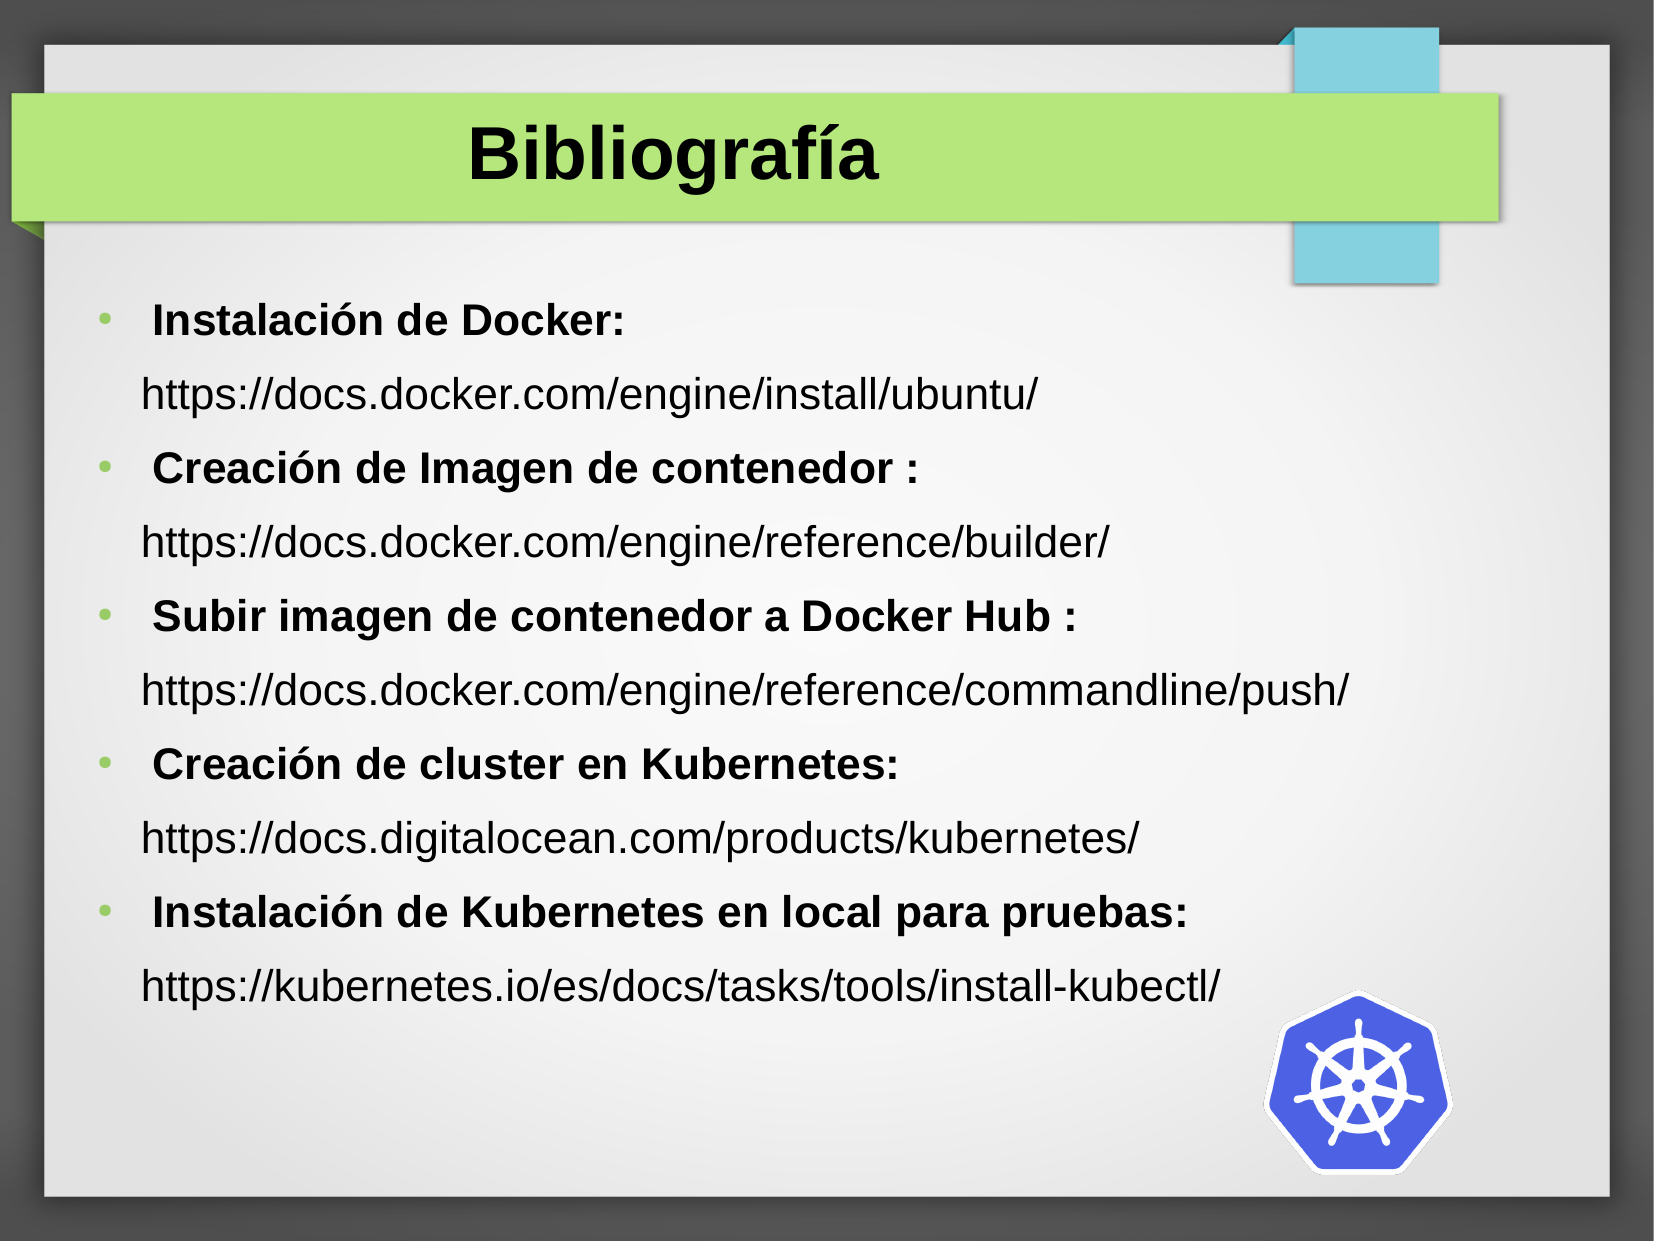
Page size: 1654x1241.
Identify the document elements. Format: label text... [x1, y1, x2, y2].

list Instalación de Docker: https://docs.docker.com/engine/install/ubuntu/ Creación de Imagen de contenedor : https://docs.docker.com/engine/reference/builder/ Subir imagen de contenedor a Docker Hub : https://docs.docker.com/engine/reference/commandline/push/ Creación de cluster en Kubernetes: https://docs.digitalocean.com/products/kubernetes/ Instalación de Kubernetes en local para pruebas: https://kubernetes.io/es/docs/tasks/tools/install-kubectl/ [82, 295, 1571, 1015]
picture [0, 0, 1654, 1241]
title Bibliografía [82, 94, 1264, 213]
